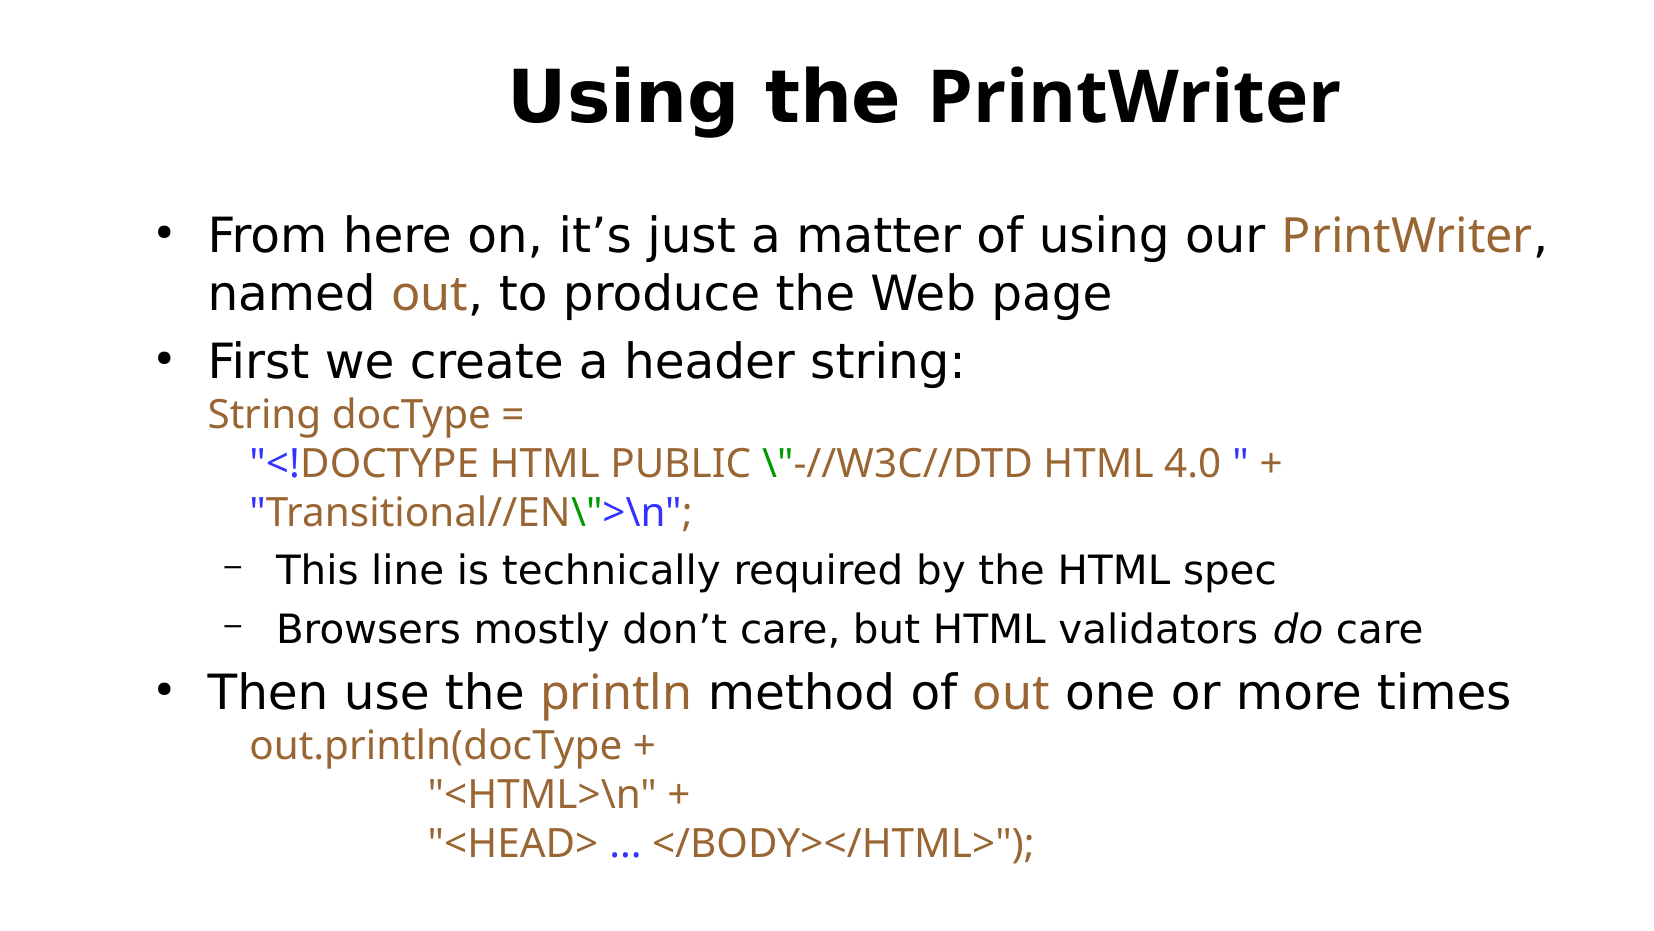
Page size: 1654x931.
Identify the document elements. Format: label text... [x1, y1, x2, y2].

list From here on, it’s just a matter of using our PrintWriter, named out, to produce the Web page First we create a header string: String docType = "<!DOCTYPE HTML PUBLIC \"-//W3C//DTD HTML 4.0 " + "Transitional//EN\">\n"; This line is technically required by the HTML spec Browsers mostly don’t care, but HTML validators do care Then use the println method of out one or more times out.println(docType + "<HTML>\n" + "<HEAD> ... </BODY></HTML>"); [123, 196, 1571, 879]
title Using the PrintWriter [220, 31, 1630, 145]
